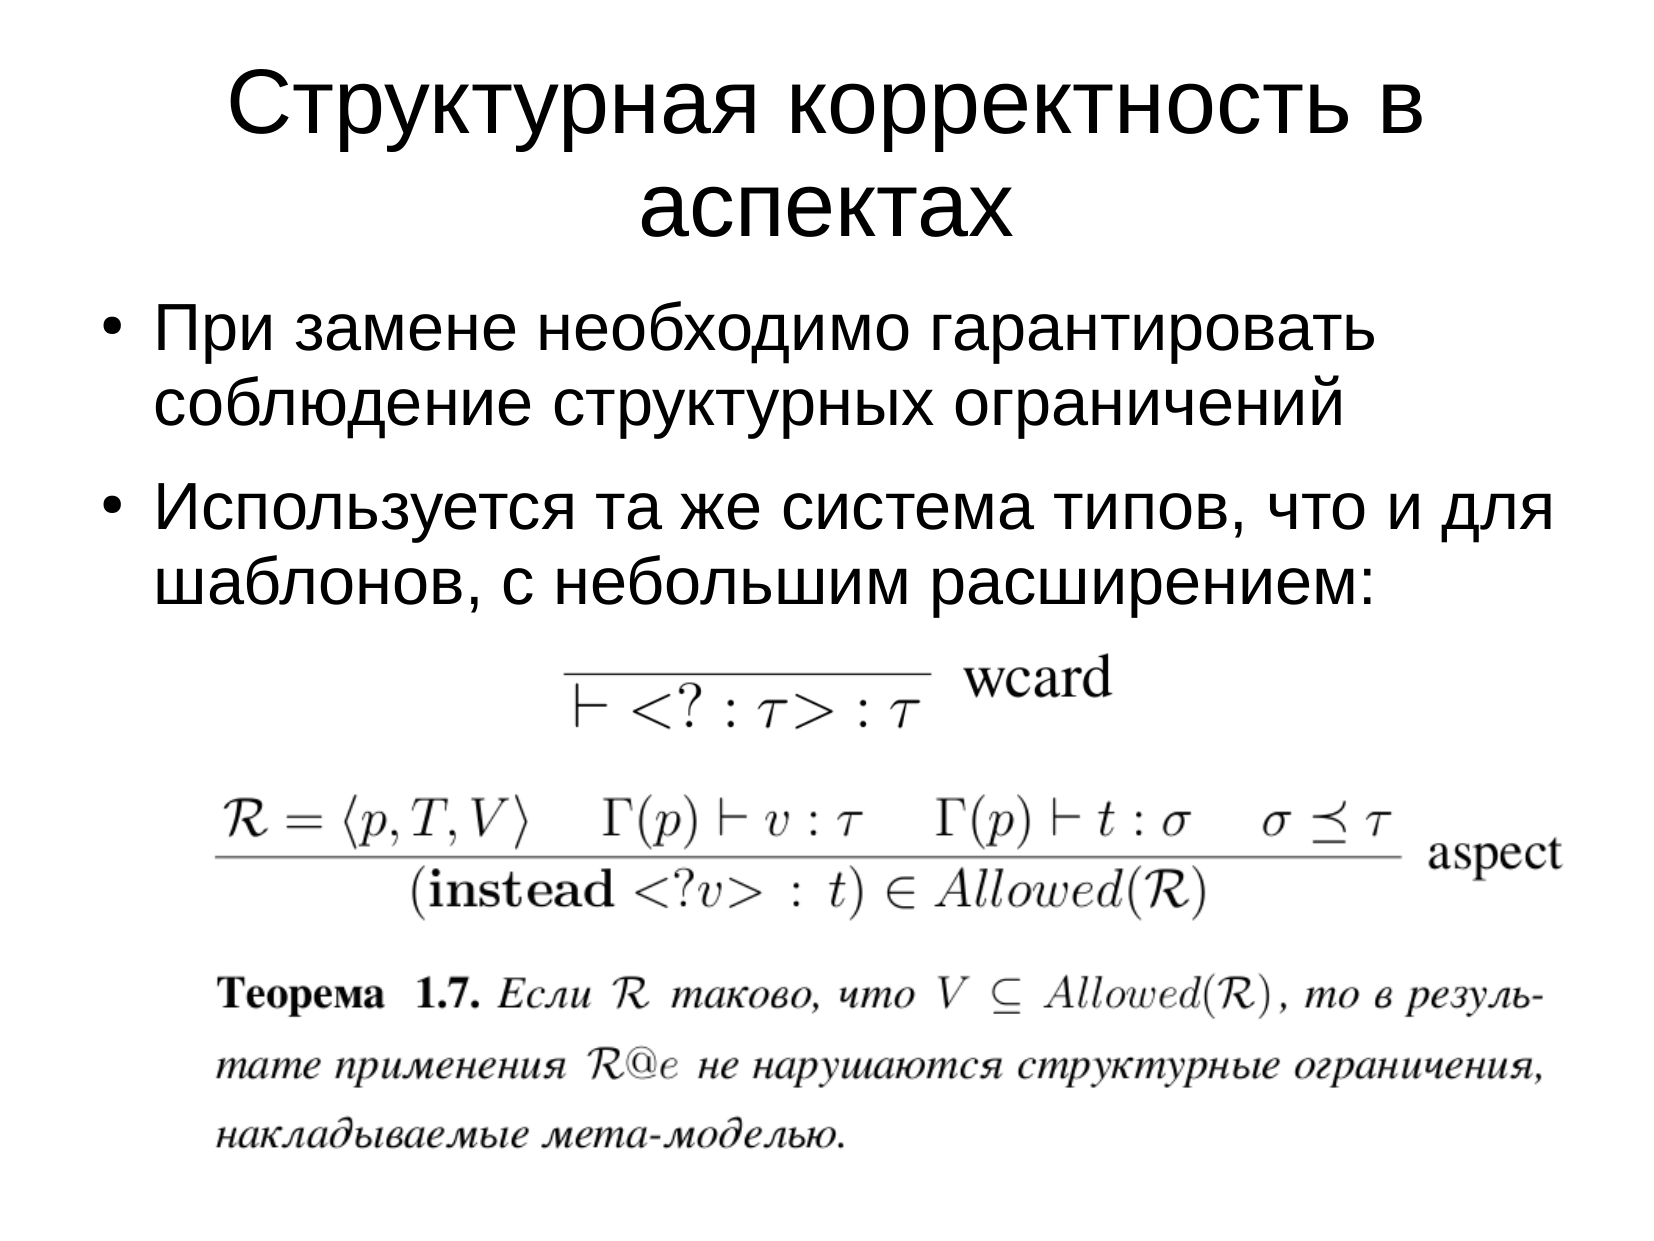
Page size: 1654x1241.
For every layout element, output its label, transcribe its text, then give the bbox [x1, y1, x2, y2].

picture [522, 619, 1146, 768]
title Структурная корректность в аспектах [82, 50, 1571, 256]
picture [174, 948, 1568, 1179]
list При замене необходимо гарантировать соблюдение структурных ограничений Используется та же система типов, что и для шаблонов, с небольшим расширением: [82, 290, 1571, 1109]
picture [173, 771, 1576, 946]
